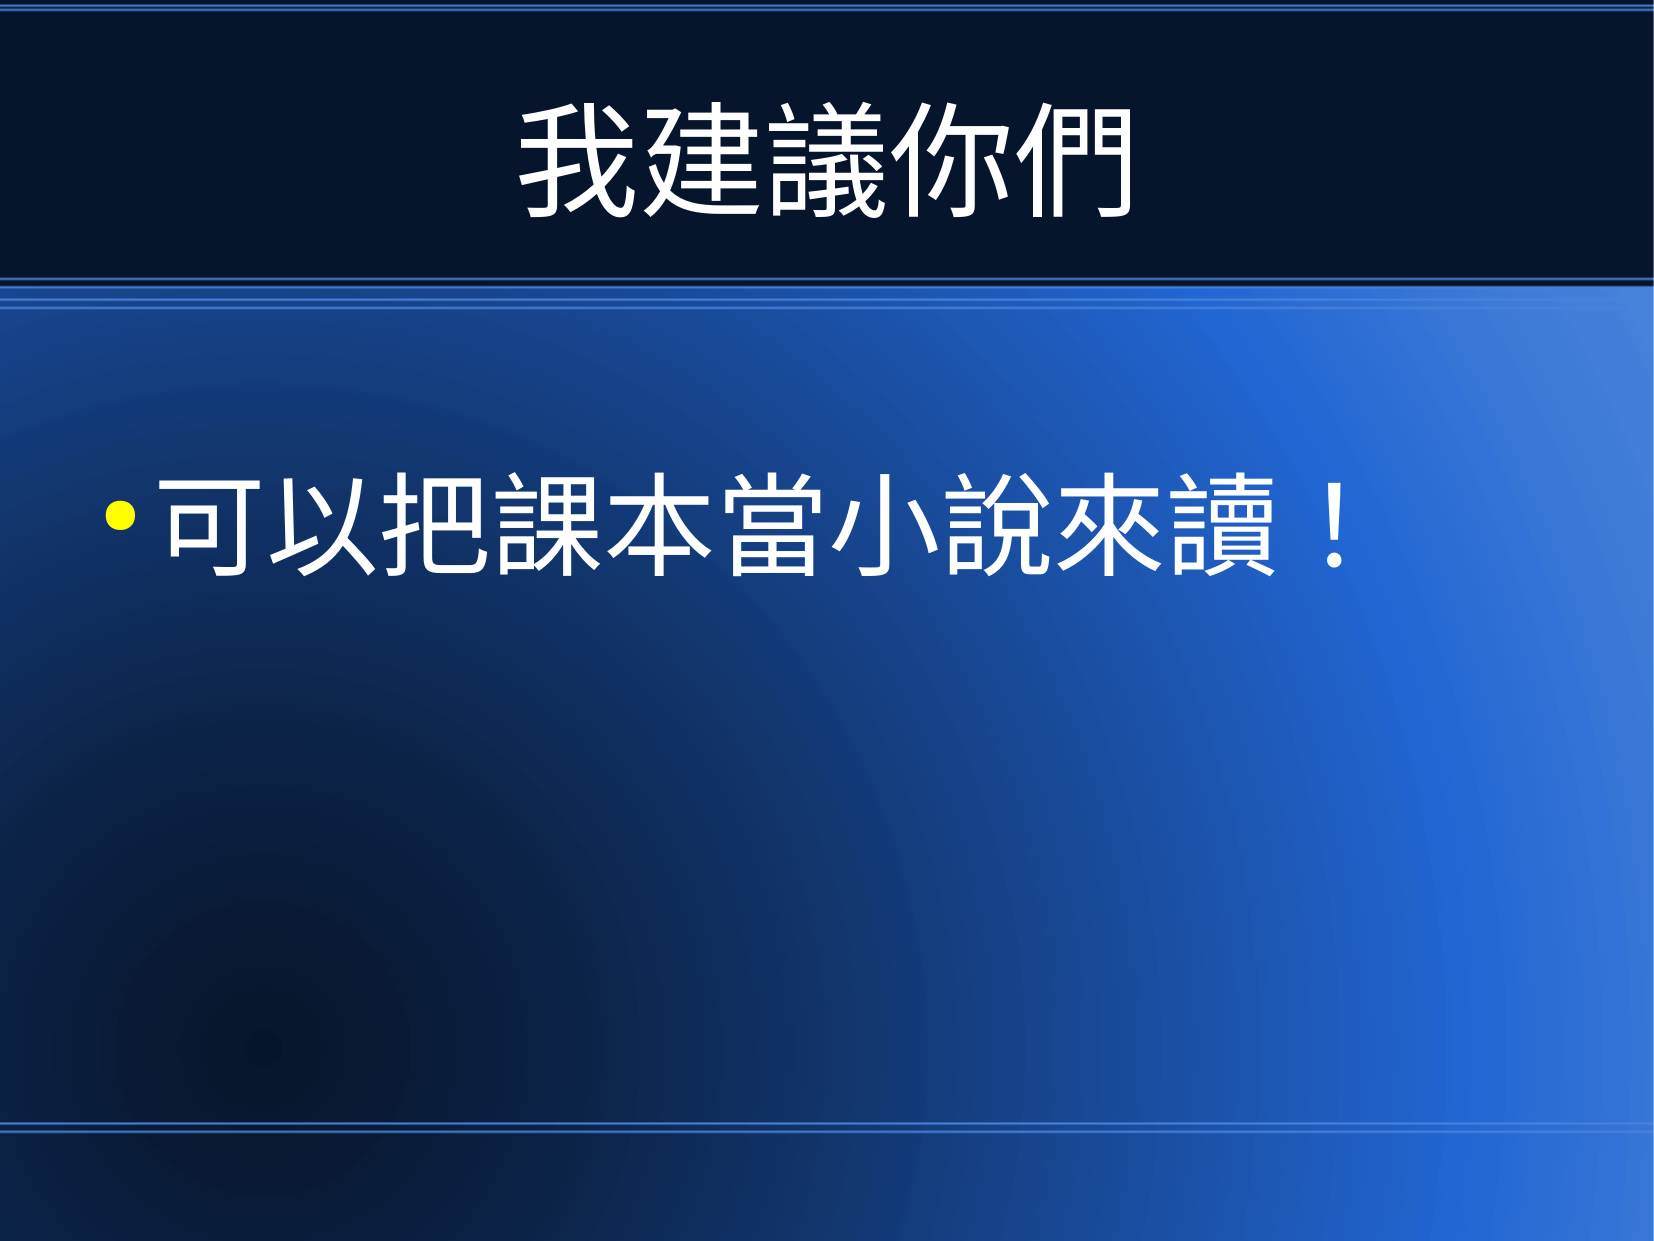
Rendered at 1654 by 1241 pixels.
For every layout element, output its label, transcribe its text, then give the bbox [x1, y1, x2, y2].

list 可以把課本當小說來讀！ [82, 355, 1571, 1241]
title 我建議你們 [82, 49, 1571, 257]
picture [0, 0, 1654, 1241]
